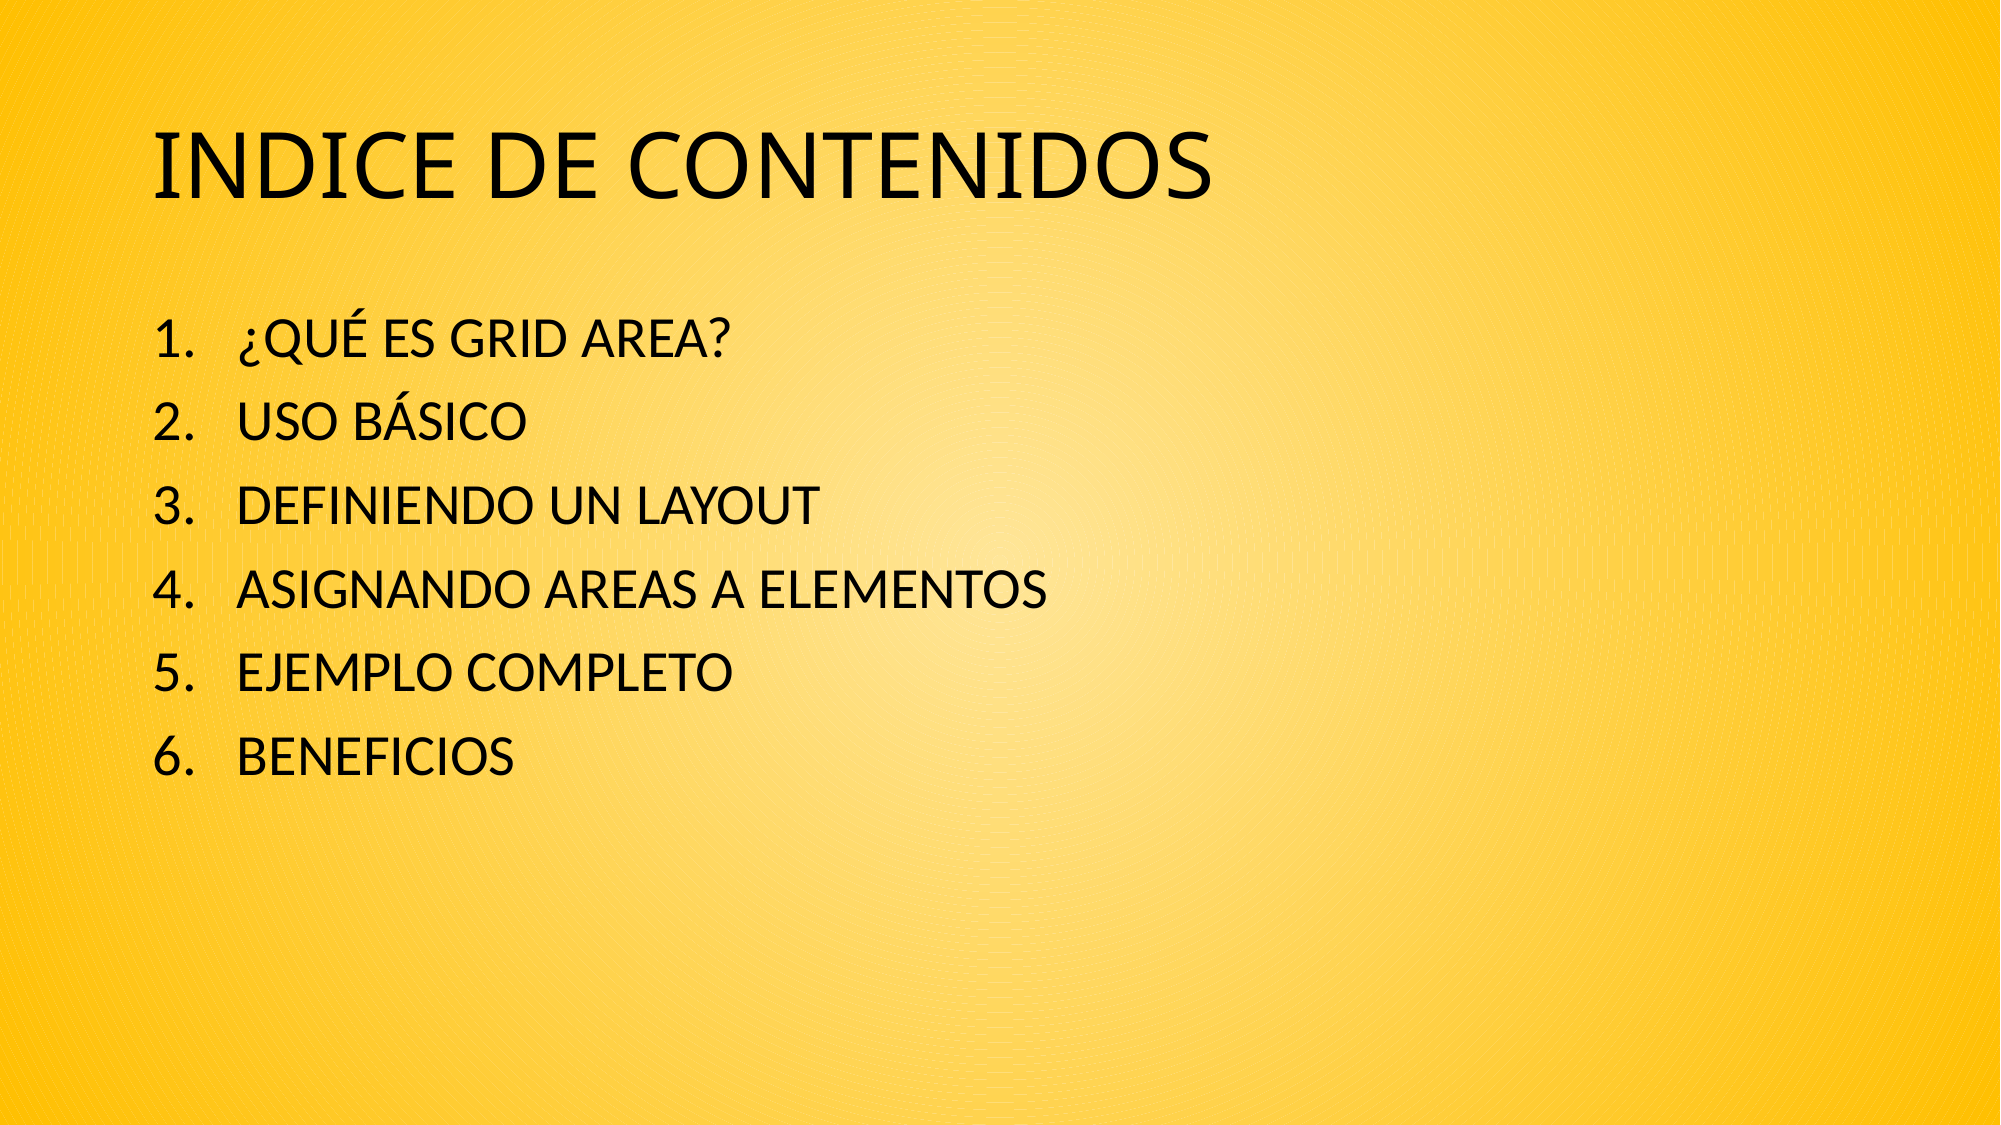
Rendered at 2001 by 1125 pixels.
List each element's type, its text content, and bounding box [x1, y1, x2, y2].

list ¿QUÉ ES GRID AREA? USO BÁSICO DEFINIENDO UN LAYOUT ASIGNANDO AREAS A ELEMENTOS EJEMPLO COMPLETO BENEFICIOS [137, 299, 1863, 1014]
title INDICE DE CONTENIDOS [137, 59, 1863, 278]
